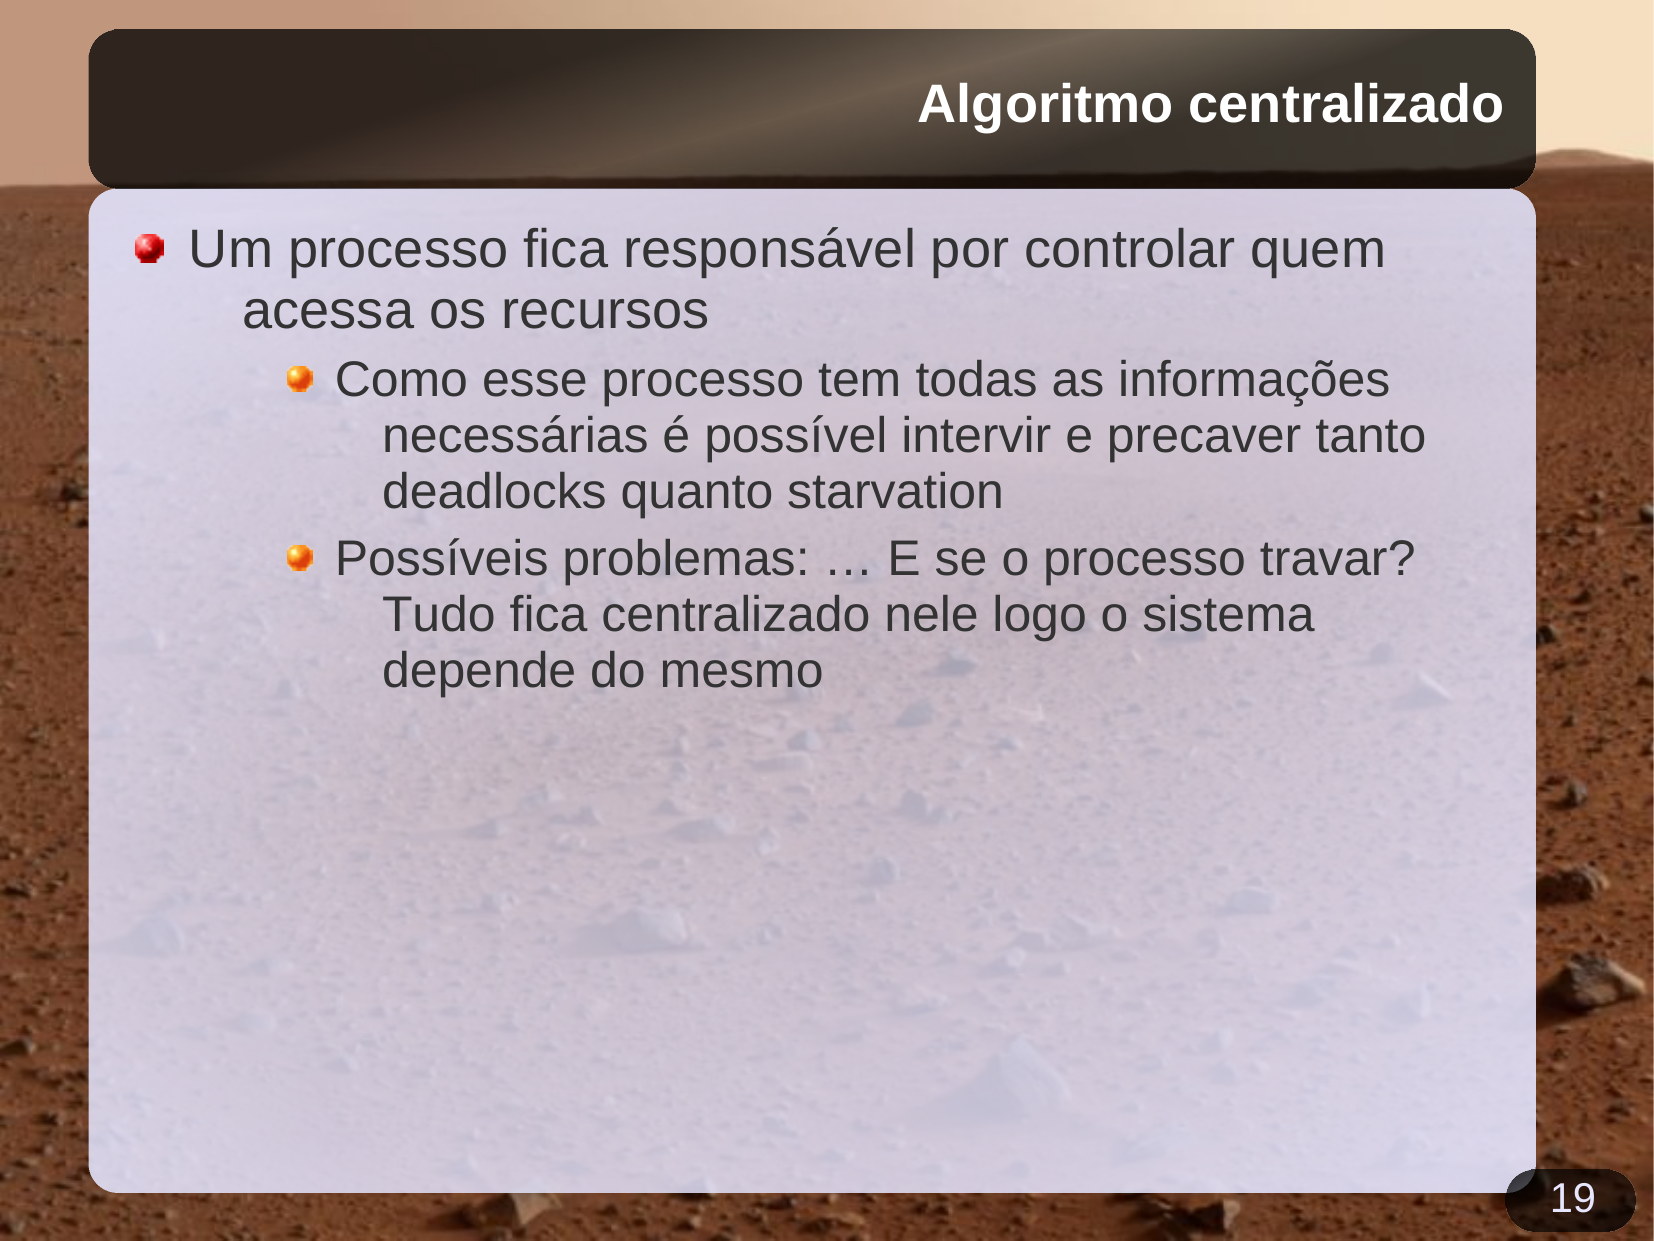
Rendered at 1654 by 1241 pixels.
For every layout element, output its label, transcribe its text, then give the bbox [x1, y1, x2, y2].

list Um processo fica responsável por controlar quem acessa os recursos Como esse processo tem todas as informações necessárias é possível intervir e precaver tanto deadlocks quanto starvation Possíveis problemas: … E se o processo travar? Tudo fica centralizado nele logo o sistema depende do mesmo [118, 218, 1477, 1164]
picture [0, 0, 1654, 1241]
title Algoritmo centralizado [118, 59, 1506, 148]
